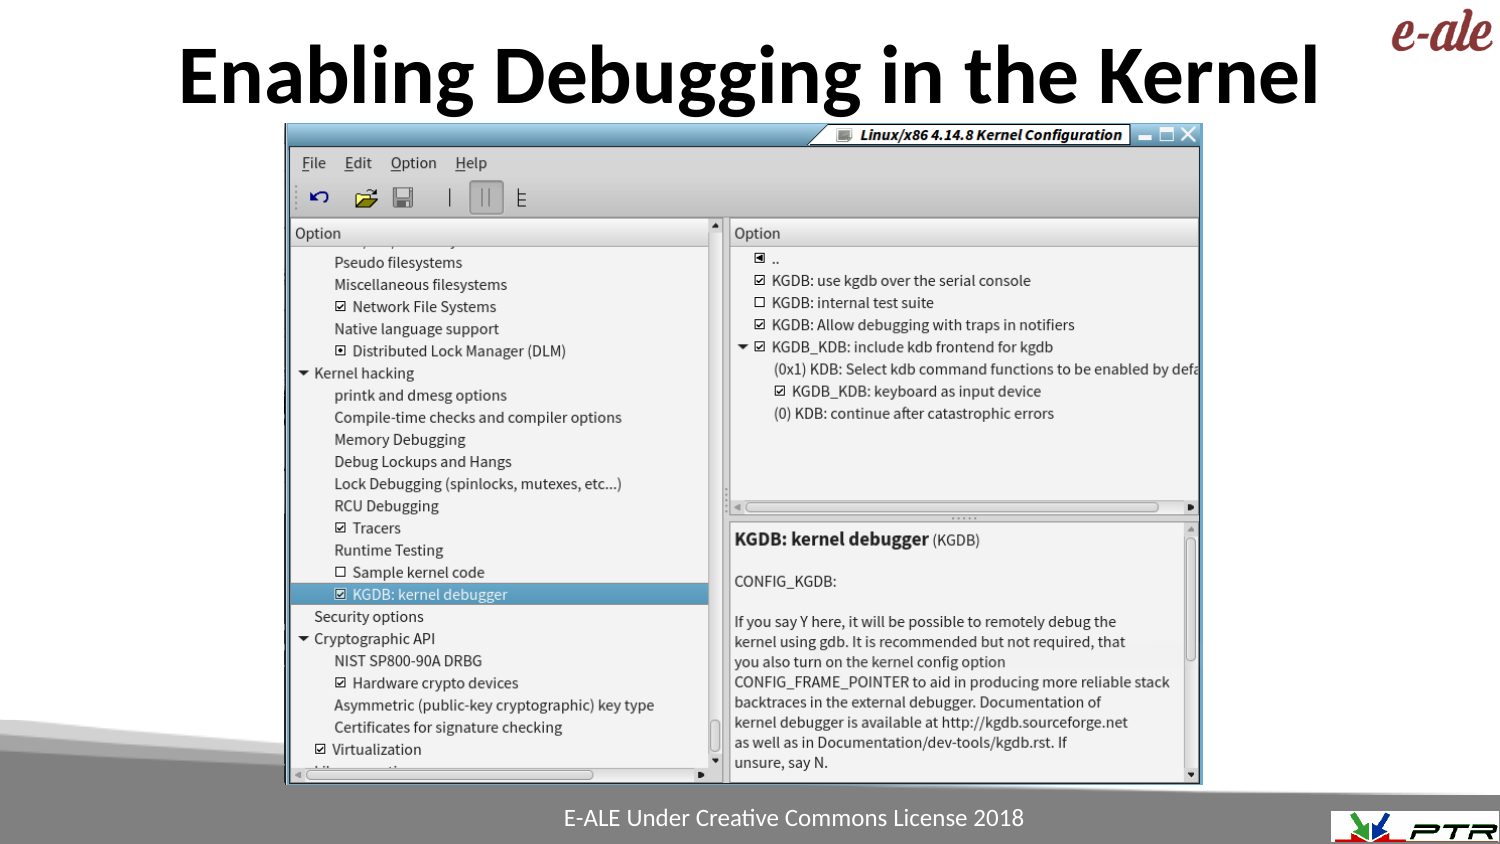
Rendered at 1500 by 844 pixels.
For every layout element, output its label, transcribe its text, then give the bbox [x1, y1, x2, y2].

picture [0, 123, 1500, 795]
title Enabling Debugging in the Kernel [1, 0, 1500, 141]
picture [1331, 811, 1499, 842]
